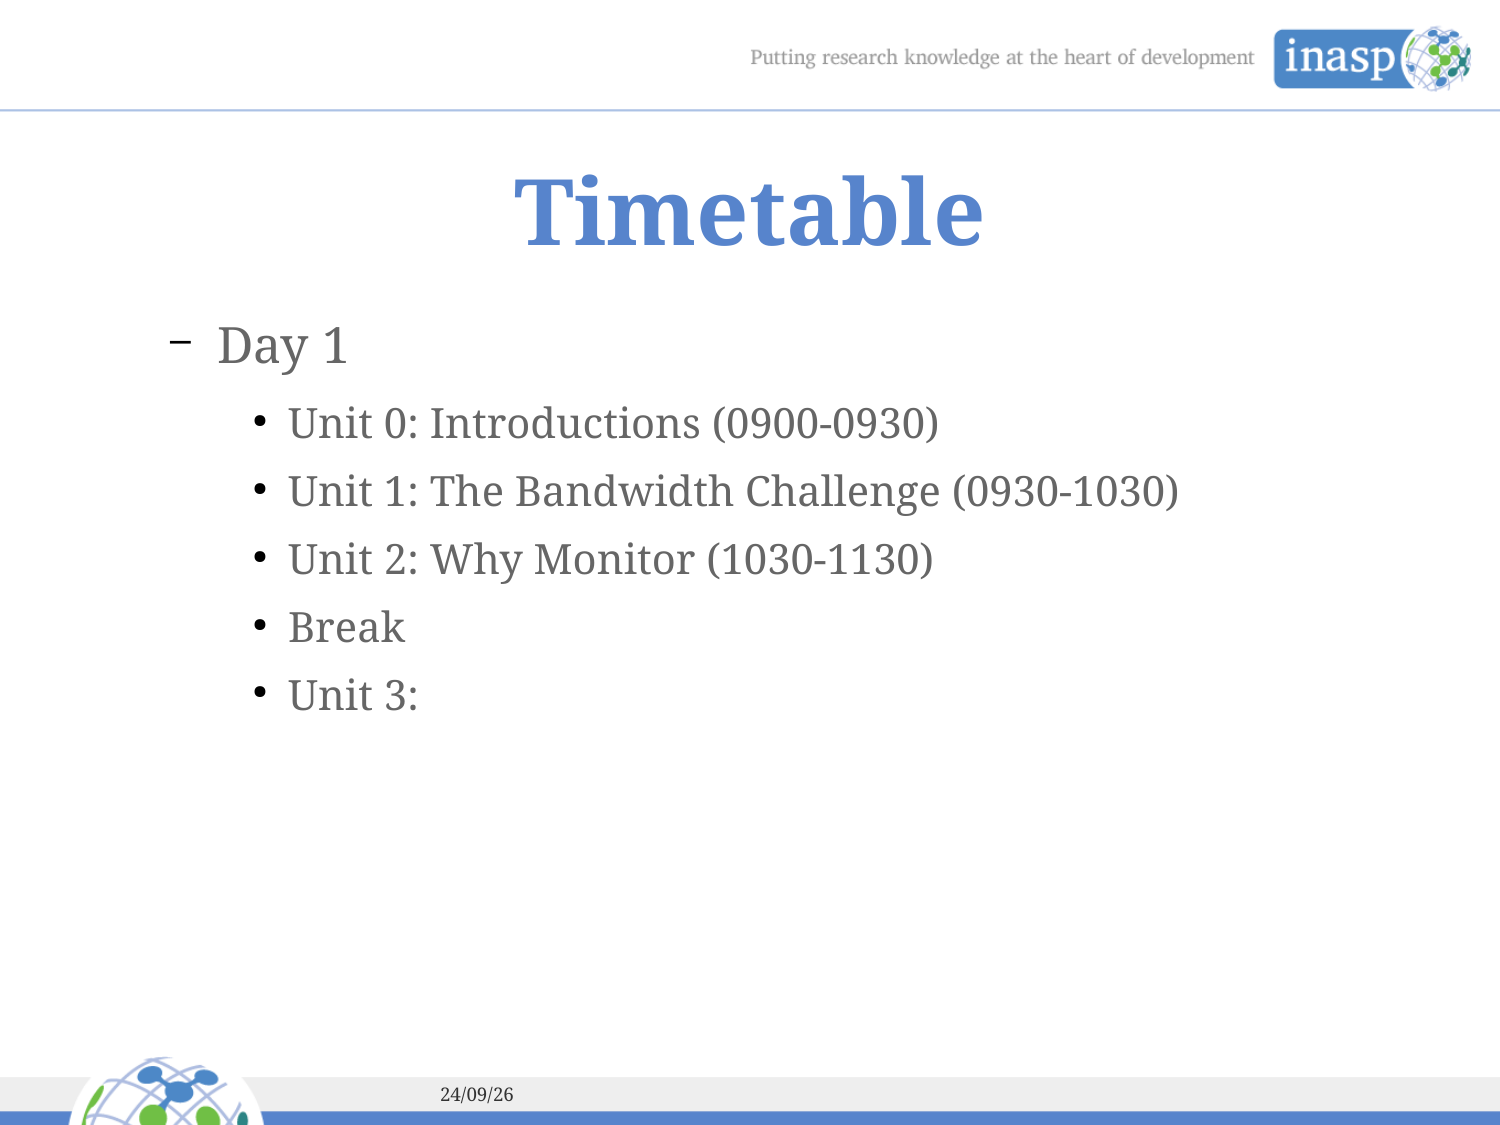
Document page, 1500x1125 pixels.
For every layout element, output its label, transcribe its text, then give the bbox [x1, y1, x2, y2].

list Day 1 Unit 0: Introductions (0900-0930) Unit 1: The Bandwidth Challenge (0930-1030) Unit 2: Why Monitor (1030-1130) Break Unit 3: [75, 313, 1426, 967]
picture [0, 0, 1500, 1125]
title Timetable [75, 129, 1426, 313]
